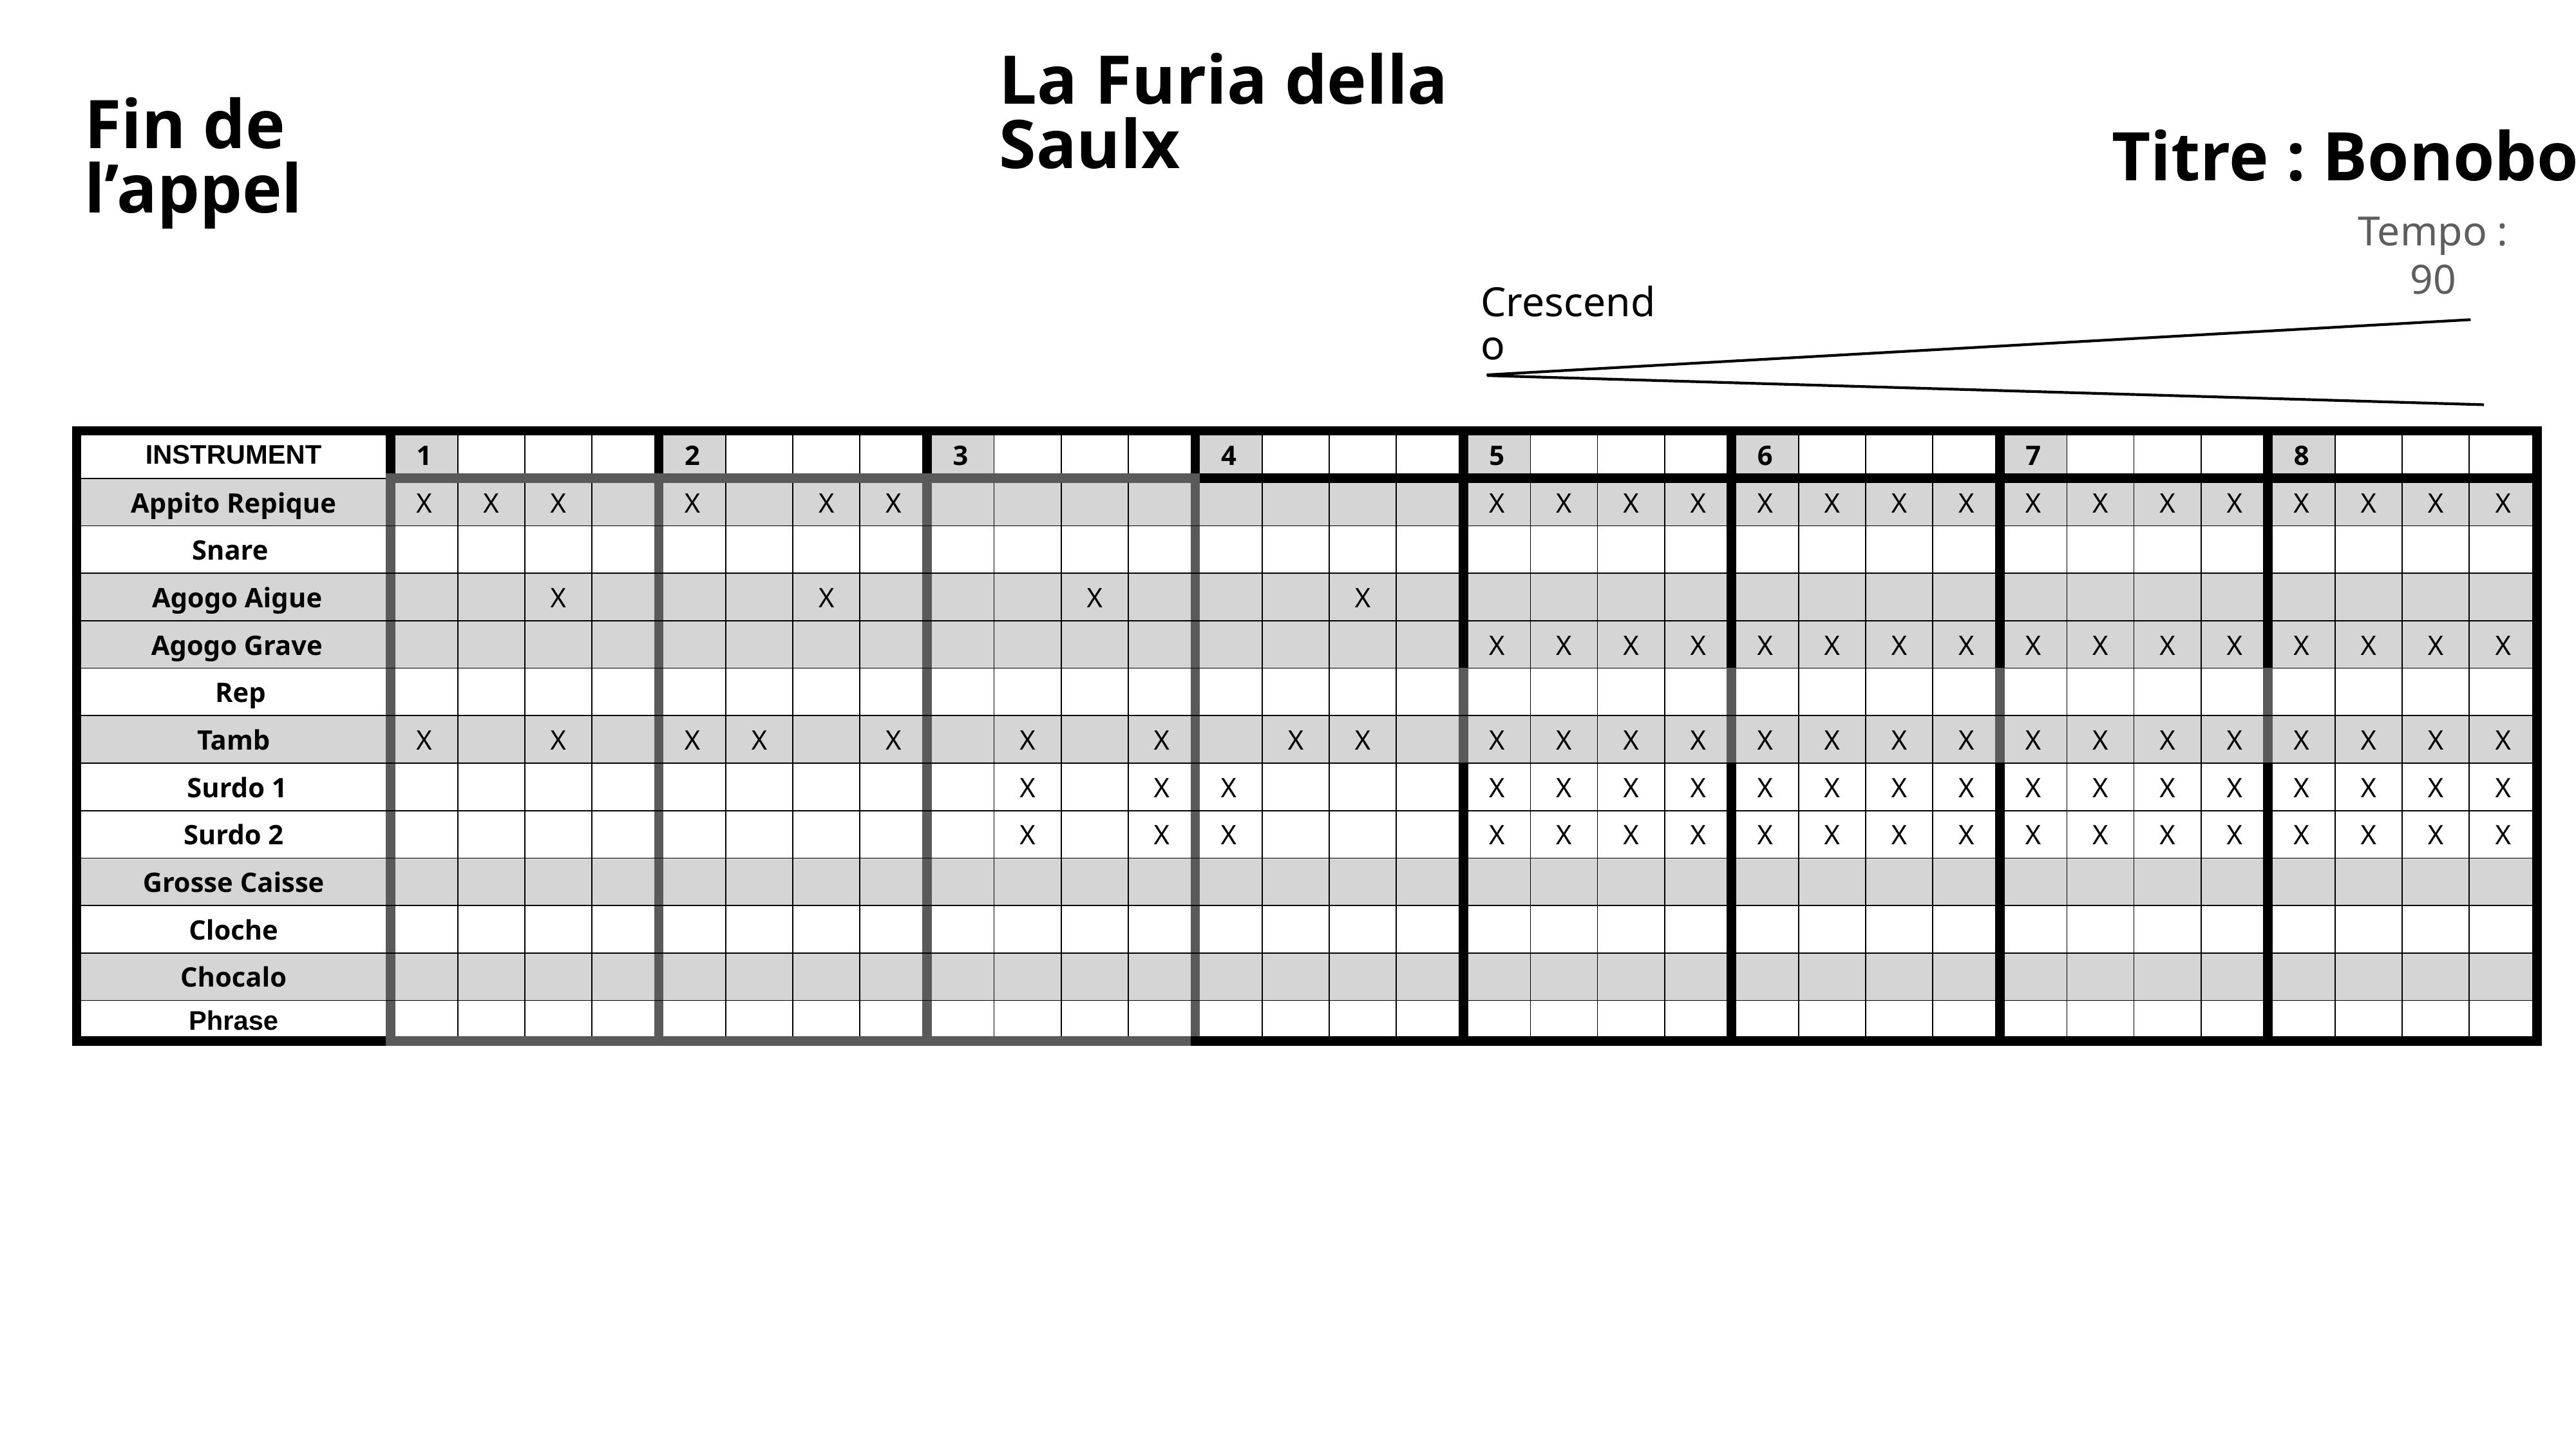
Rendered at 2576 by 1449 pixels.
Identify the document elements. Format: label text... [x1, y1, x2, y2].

table_cell [1799, 668, 1865, 715]
table_cell [459, 621, 524, 668]
table_cell [1062, 668, 1128, 715]
text_box La Furia della Saulx [994, 47, 1620, 187]
table_cell [860, 668, 922, 715]
table_cell [395, 1001, 457, 1036]
table_cell [1665, 906, 1727, 952]
table_cell X [2403, 764, 2468, 810]
table_cell [1200, 1001, 1262, 1036]
table_cell [2273, 954, 2334, 1000]
table_cell [1200, 716, 1262, 762]
table_header [726, 435, 792, 473]
table_cell X [1330, 574, 1396, 620]
table_cell [994, 954, 1061, 1000]
table_cell [1200, 906, 1262, 952]
table_cell [2403, 954, 2468, 1000]
table_cell [1866, 526, 1932, 573]
table_cell [1665, 668, 1727, 715]
table_cell X [2202, 764, 2263, 810]
table_cell [1062, 811, 1128, 858]
table_cell [1330, 668, 1396, 715]
table_cell [726, 574, 792, 620]
table_cell [1598, 1001, 1664, 1036]
table_cell [1799, 1001, 1865, 1036]
table_cell Rep [81, 668, 386, 715]
table_cell [1263, 906, 1329, 952]
table_cell X [1263, 716, 1329, 762]
table_cell [459, 906, 524, 952]
table_cell X [1866, 483, 1932, 526]
table_cell [1866, 954, 1932, 1000]
table_cell [1598, 858, 1664, 905]
table_cell Surdo 2 [81, 811, 386, 858]
table_header [2134, 435, 2201, 473]
table_cell X [1468, 764, 1530, 810]
table_cell X [1799, 764, 1865, 810]
table_cell X [1933, 716, 1995, 762]
table_cell X [1129, 764, 1191, 810]
table_cell [793, 811, 859, 858]
table_header [1665, 435, 1727, 473]
table_cell [1263, 526, 1329, 573]
table_cell [526, 621, 591, 668]
table_cell [1263, 483, 1329, 526]
table_cell X [2134, 811, 2201, 858]
table_header [994, 435, 1061, 473]
table_cell [932, 811, 994, 858]
table_cell [526, 1001, 591, 1036]
table_cell X [1531, 621, 1597, 668]
table_cell [1129, 621, 1191, 668]
table_cell X [2202, 716, 2263, 762]
table_cell [1330, 483, 1396, 526]
table_cell [2202, 1001, 2263, 1036]
table_cell [1397, 954, 1459, 1000]
table_cell [994, 906, 1061, 952]
table_cell [1531, 526, 1597, 573]
table_cell X [2273, 716, 2334, 762]
table_header INSTRUMENT [81, 435, 386, 478]
table_cell X [2134, 764, 2201, 810]
table_cell [2273, 668, 2334, 715]
table_cell [1062, 483, 1128, 526]
table_cell X [1129, 716, 1191, 762]
table_cell X [2067, 811, 2134, 858]
table_cell X [1736, 716, 1798, 762]
table_cell [932, 483, 994, 526]
table_cell [932, 954, 994, 1000]
table_cell [663, 1001, 725, 1036]
table_cell [1736, 668, 1798, 715]
table_header [459, 435, 524, 473]
table_cell X [1598, 483, 1664, 526]
table_cell X [1468, 716, 1530, 762]
table_header [860, 435, 922, 473]
table_cell [994, 526, 1061, 573]
table_cell X [2336, 811, 2401, 858]
table_cell [1330, 1001, 1396, 1036]
table_cell [2470, 668, 2532, 715]
table_cell [2470, 574, 2532, 620]
table_cell X [994, 764, 1061, 810]
table_cell [726, 954, 792, 1000]
table_cell [1665, 858, 1727, 905]
table_header [1933, 435, 1995, 473]
table_cell [2067, 906, 2134, 952]
table_header [2202, 435, 2263, 473]
table_cell X [1531, 764, 1597, 810]
table_cell X [1200, 811, 1262, 858]
table_cell [2403, 668, 2468, 715]
table_cell [592, 621, 654, 668]
table_cell X [2470, 483, 2532, 526]
table_cell X [2273, 764, 2334, 810]
table_cell [2005, 1001, 2067, 1036]
table_cell [1736, 858, 1798, 905]
table_cell [1062, 858, 1128, 905]
table_cell [1330, 526, 1396, 573]
table_cell X [1866, 811, 1932, 858]
table_cell [1200, 621, 1262, 668]
table_cell X [2470, 621, 2532, 668]
table_cell [2470, 1001, 2532, 1036]
table_cell [2067, 954, 2134, 1000]
table_cell [2273, 906, 2334, 952]
table_cell X [2403, 716, 2468, 762]
table_cell [726, 526, 792, 573]
table_cell [1933, 954, 1995, 1000]
table_cell [459, 811, 524, 858]
table_cell [526, 906, 591, 952]
table_cell [2336, 1001, 2401, 1036]
table_cell X [1598, 716, 1664, 762]
table_cell [395, 574, 457, 620]
table_cell [2403, 1001, 2468, 1036]
table_cell [1665, 1001, 1727, 1036]
table_cell [726, 764, 792, 810]
table_cell X [2005, 621, 2067, 668]
table_cell [663, 954, 725, 1000]
table_cell [592, 716, 654, 762]
table_cell X [663, 716, 725, 762]
table_cell [2202, 668, 2263, 715]
table_cell [1598, 954, 1664, 1000]
table_cell [459, 668, 524, 715]
table_cell X [2067, 483, 2134, 526]
table_cell [1397, 1001, 1459, 1036]
table_cell X [1129, 811, 1191, 858]
table_cell [726, 1001, 792, 1036]
table_cell [1129, 858, 1191, 905]
table_header 1 [395, 435, 457, 473]
table_cell [2134, 574, 2201, 620]
table_header 4 [1200, 435, 1262, 473]
table_cell [1531, 574, 1597, 620]
table_cell [2273, 1001, 2334, 1036]
table_cell [860, 764, 922, 810]
table_cell [1598, 574, 1664, 620]
table_cell [932, 526, 994, 573]
table_cell [395, 858, 457, 905]
table_cell [793, 668, 859, 715]
table_cell X [793, 574, 859, 620]
table_cell [2202, 954, 2263, 1000]
table_header 6 [1736, 435, 1798, 473]
table_cell [1200, 526, 1262, 573]
table_cell [1933, 1001, 1995, 1036]
table_cell Agogo Aigue [81, 574, 386, 620]
table_cell Tamb [81, 716, 386, 762]
table_cell [2202, 574, 2263, 620]
table_cell X [2005, 811, 2067, 858]
table_cell [2470, 954, 2532, 1000]
table_cell X [1736, 483, 1798, 526]
text_box Tempo : 90 [2327, 200, 2539, 308]
table_cell [2403, 906, 2468, 952]
table_cell X [1866, 764, 1932, 810]
table_cell [1531, 906, 1597, 952]
table_cell X [1866, 716, 1932, 762]
table_cell [2134, 954, 2201, 1000]
table_cell [1263, 811, 1329, 858]
table_cell X [2005, 716, 2067, 762]
table_cell [726, 858, 792, 905]
table_cell [860, 574, 922, 620]
table_cell [526, 954, 591, 1000]
table_cell [1736, 906, 1798, 952]
table_cell X [2403, 811, 2468, 858]
table_cell [1468, 906, 1530, 952]
table_cell [1531, 668, 1597, 715]
table_cell [2470, 526, 2532, 573]
table_cell X [2273, 621, 2334, 668]
table_cell X [526, 574, 591, 620]
table_cell [592, 1001, 654, 1036]
table_cell X [395, 716, 457, 762]
table_cell [2005, 668, 2067, 715]
table_cell [1129, 1001, 1191, 1036]
table_cell [2134, 668, 2201, 715]
table_cell [932, 621, 994, 668]
table_cell [2134, 906, 2201, 952]
table_cell [1330, 621, 1396, 668]
table_cell [663, 621, 725, 668]
table_cell [592, 764, 654, 810]
table_cell [1330, 811, 1396, 858]
table_header [793, 435, 859, 473]
table_cell [459, 764, 524, 810]
text_box Crescendo [1475, 276, 1684, 374]
text_box Fin de l’appel [79, 91, 498, 231]
table_cell X [459, 483, 524, 526]
table_cell [1397, 716, 1459, 762]
table_header 7 [2005, 435, 2067, 473]
table_cell [1129, 954, 1191, 1000]
table_cell [1129, 906, 1191, 952]
table_cell [1200, 954, 1262, 1000]
table_cell [2134, 1001, 2201, 1036]
table_cell X [1799, 811, 1865, 858]
table_header [2470, 435, 2532, 473]
table_cell [1330, 906, 1396, 952]
table_cell X [1736, 764, 1798, 810]
table_cell [1397, 668, 1459, 715]
table_header [1397, 435, 1459, 473]
table_cell [2336, 526, 2401, 573]
table_cell [1736, 954, 1798, 1000]
table_cell [1263, 1001, 1329, 1036]
table_cell [1200, 668, 1262, 715]
table_cell [1598, 668, 1664, 715]
table_cell [2005, 954, 2067, 1000]
table_header [1598, 435, 1664, 473]
table_cell [793, 954, 859, 1000]
table_cell [1397, 574, 1459, 620]
table_cell [1933, 858, 1995, 905]
table_cell [1200, 574, 1262, 620]
table_cell [860, 1001, 922, 1036]
table_cell Cloche [81, 906, 386, 952]
table_cell [860, 954, 922, 1000]
table_cell X [2005, 764, 2067, 810]
table_cell X [1531, 811, 1597, 858]
table_cell X [2336, 764, 2401, 810]
table_cell X [1866, 621, 1932, 668]
table_cell [663, 574, 725, 620]
table_cell X [1531, 716, 1597, 762]
table_cell X [2202, 483, 2263, 526]
table_cell [2336, 574, 2401, 620]
table_cell [459, 858, 524, 905]
table_cell [1129, 526, 1191, 573]
table_cell [793, 716, 859, 762]
table_cell [793, 1001, 859, 1036]
table_cell X [860, 716, 922, 762]
table_cell [459, 954, 524, 1000]
table_cell [1933, 574, 1995, 620]
table_cell [1129, 574, 1191, 620]
table_cell [592, 668, 654, 715]
table_cell [1598, 906, 1664, 952]
table_cell X [1665, 811, 1727, 858]
table_cell [994, 668, 1061, 715]
table_cell [1330, 858, 1396, 905]
table_cell [1866, 858, 1932, 905]
table_cell X [1468, 483, 1530, 526]
table_cell X [1933, 811, 1995, 858]
table_cell X [1468, 621, 1530, 668]
table_cell [663, 811, 725, 858]
table_cell [1200, 483, 1262, 526]
table_header 2 [663, 435, 725, 473]
table_cell [1330, 954, 1396, 1000]
table_cell [1531, 954, 1597, 1000]
table_cell [2403, 574, 2468, 620]
table_cell X [2005, 483, 2067, 526]
table_cell [1062, 906, 1128, 952]
table_cell X [2336, 621, 2401, 668]
table_cell [1397, 483, 1459, 526]
table_cell [932, 574, 994, 620]
table_cell [663, 858, 725, 905]
table_cell [2273, 526, 2334, 573]
table_cell [793, 526, 859, 573]
table_cell [1129, 483, 1191, 526]
table_cell [860, 906, 922, 952]
table_cell [395, 764, 457, 810]
table_cell [2336, 954, 2401, 1000]
table_cell [2005, 526, 2067, 573]
table_cell [932, 716, 994, 762]
table_cell [1468, 574, 1530, 620]
table_cell [1799, 526, 1865, 573]
table_cell [1598, 526, 1664, 573]
table_cell [1531, 1001, 1597, 1036]
table_cell [1129, 668, 1191, 715]
table_cell [1397, 526, 1459, 573]
table_cell [1062, 954, 1128, 1000]
table_cell [1468, 668, 1530, 715]
table_cell [1263, 574, 1329, 620]
table_cell X [2336, 716, 2401, 762]
table_cell [860, 526, 922, 573]
table_header [1129, 435, 1191, 473]
table_cell [860, 621, 922, 668]
table_cell [793, 858, 859, 905]
table_cell X [2336, 483, 2401, 526]
table_cell X [726, 716, 792, 762]
table_cell X [2470, 716, 2532, 762]
table_cell [1062, 526, 1128, 573]
table_cell X [1933, 764, 1995, 810]
table_cell [2470, 858, 2532, 905]
table_cell [1799, 574, 1865, 620]
table_cell [1933, 526, 1995, 573]
table_cell [592, 483, 654, 526]
table_cell [1933, 906, 1995, 952]
table_cell X [1736, 621, 1798, 668]
table_cell [395, 621, 457, 668]
table_cell X [1330, 716, 1396, 762]
table_cell [526, 526, 591, 573]
table_cell [2067, 668, 2134, 715]
table_cell X [2273, 483, 2334, 526]
table_cell [1866, 668, 1932, 715]
table_cell X [526, 716, 591, 762]
table_cell [592, 811, 654, 858]
table_cell [2005, 574, 2067, 620]
table_cell [726, 811, 792, 858]
table_header [526, 435, 591, 473]
table_cell [1736, 574, 1798, 620]
table_cell [1397, 811, 1459, 858]
table_cell [663, 906, 725, 952]
table_cell [932, 906, 994, 952]
table_cell Grosse Caisse [81, 858, 386, 905]
text_box Titre : Bonobo [2106, 123, 2576, 199]
table_cell X [2470, 811, 2532, 858]
table_header 5 [1468, 435, 1530, 473]
table_cell [1062, 1001, 1128, 1036]
table_cell X [1598, 764, 1664, 810]
table_cell [793, 621, 859, 668]
table_cell [1397, 764, 1459, 810]
table_cell [1866, 1001, 1932, 1036]
table_cell [932, 858, 994, 905]
table_cell [2403, 858, 2468, 905]
table_cell X [994, 811, 1061, 858]
table_cell [2273, 574, 2334, 620]
table_cell [726, 483, 792, 526]
table_cell [1330, 764, 1396, 810]
table_cell X [1531, 483, 1597, 526]
table_cell [1263, 764, 1329, 810]
table_header 3 [932, 435, 994, 473]
table_cell [1736, 526, 1798, 573]
table_cell [793, 764, 859, 810]
table_cell [2336, 906, 2401, 952]
table_cell X [793, 483, 859, 526]
table_cell [1665, 574, 1727, 620]
table_cell [459, 716, 524, 762]
table_cell [1062, 764, 1128, 810]
table_cell [2202, 526, 2263, 573]
table_cell [1397, 621, 1459, 668]
table_cell [459, 1001, 524, 1036]
table_cell [726, 621, 792, 668]
table_cell [1263, 954, 1329, 1000]
table_cell X [860, 483, 922, 526]
table_cell [526, 668, 591, 715]
table_header [1263, 435, 1329, 473]
table_cell [2067, 858, 2134, 905]
table_cell [592, 954, 654, 1000]
table_header [1330, 435, 1396, 473]
table_cell [1468, 858, 1530, 905]
table_cell [1397, 906, 1459, 952]
table_cell [592, 574, 654, 620]
table_header 8 [2273, 435, 2334, 473]
table_cell [395, 811, 457, 858]
table_cell [2336, 858, 2401, 905]
table_cell X [395, 483, 457, 526]
table_cell [2273, 858, 2334, 905]
table_cell [2067, 1001, 2134, 1036]
table_cell [2005, 858, 2067, 905]
table_cell [793, 906, 859, 952]
table_cell [1866, 906, 1932, 952]
table_cell X [1665, 764, 1727, 810]
table_cell X [1200, 764, 1262, 810]
table_header [2403, 435, 2468, 473]
table_cell X [1799, 621, 1865, 668]
table_cell [1799, 954, 1865, 1000]
table_cell [1468, 954, 1530, 1000]
table_cell [1531, 858, 1597, 905]
table_cell X [2134, 621, 2201, 668]
table_cell [459, 574, 524, 620]
table_cell X [526, 483, 591, 526]
table_cell [994, 483, 1061, 526]
table_cell [1736, 1001, 1798, 1036]
table_cell [1933, 668, 1995, 715]
table_cell [1468, 526, 1530, 573]
table_cell [1062, 621, 1128, 668]
table_cell [663, 764, 725, 810]
table_cell Snare [81, 526, 386, 573]
table_cell X [1933, 483, 1995, 526]
table_cell X [1665, 483, 1727, 526]
table_cell X [1598, 621, 1664, 668]
table_cell [2336, 668, 2401, 715]
table_cell [592, 858, 654, 905]
table_cell [994, 858, 1061, 905]
table_cell Chocalo [81, 954, 386, 1000]
table_cell [726, 906, 792, 952]
table_cell [1062, 716, 1128, 762]
table_cell [2403, 526, 2468, 573]
table_cell [395, 954, 457, 1000]
table_cell Phrase [81, 1001, 386, 1036]
table_cell [2134, 526, 2201, 573]
table_cell X [663, 483, 725, 526]
table_cell X [2202, 811, 2263, 858]
table_header [2067, 435, 2134, 473]
table_cell X [1799, 716, 1865, 762]
table_cell [2005, 906, 2067, 952]
table_header [1799, 435, 1865, 473]
table_cell [1799, 906, 1865, 952]
table_cell [932, 668, 994, 715]
table_cell [726, 668, 792, 715]
table_cell [2134, 858, 2201, 905]
table_cell [1263, 668, 1329, 715]
table_cell [395, 526, 457, 573]
table_cell X [2134, 716, 2201, 762]
table_cell [994, 574, 1061, 620]
table_header [1062, 435, 1128, 473]
table_cell [526, 858, 591, 905]
table_cell [994, 1001, 1061, 1036]
table_cell X [2067, 716, 2134, 762]
table_cell [1665, 954, 1727, 1000]
table_cell X [994, 716, 1061, 762]
table_cell [1799, 858, 1865, 905]
table_cell X [1598, 811, 1664, 858]
table_cell X [2067, 764, 2134, 810]
table_cell X [1799, 483, 1865, 526]
table_cell [1468, 1001, 1530, 1036]
table_cell [526, 811, 591, 858]
table_cell X [1062, 574, 1128, 620]
table_cell [860, 858, 922, 905]
table_cell [592, 906, 654, 952]
table_cell X [1665, 621, 1727, 668]
table_cell [526, 764, 591, 810]
table_cell Agogo Grave [81, 621, 386, 668]
table_cell [1665, 526, 1727, 573]
table_cell [2202, 858, 2263, 905]
table_header [1866, 435, 1932, 473]
table_cell X [1665, 716, 1727, 762]
text_box Crescendo [1535, 366, 1684, 374]
table_cell [860, 811, 922, 858]
table_cell Surdo 1 [81, 764, 386, 810]
table_cell [932, 1001, 994, 1036]
table_cell X [2067, 621, 2134, 668]
table_header [592, 435, 654, 473]
table_cell [1263, 858, 1329, 905]
table_cell X [1736, 811, 1798, 858]
table_cell X [2403, 621, 2468, 668]
table_cell [459, 526, 524, 573]
table_cell X [2202, 621, 2263, 668]
table_cell [994, 621, 1061, 668]
table_cell X [2134, 483, 2201, 526]
table_cell [2470, 906, 2532, 952]
table_cell [2067, 526, 2134, 573]
table_cell [1263, 621, 1329, 668]
table_cell [395, 906, 457, 952]
table_cell [395, 668, 457, 715]
table_cell X [1933, 621, 1995, 668]
table_cell [2202, 906, 2263, 952]
table_cell [932, 764, 994, 810]
table_cell [663, 668, 725, 715]
table_cell X [2470, 764, 2532, 810]
table_cell X [2403, 483, 2468, 526]
table_cell X [1468, 811, 1530, 858]
table_cell X [2273, 811, 2334, 858]
table_cell [1397, 858, 1459, 905]
table_cell [1866, 574, 1932, 620]
table_cell [1200, 858, 1262, 905]
table_cell [2067, 574, 2134, 620]
table_header [1531, 435, 1597, 473]
table_cell Appito Repique [81, 479, 386, 526]
table_cell [663, 526, 725, 573]
table_header [2336, 435, 2401, 473]
table_cell [592, 526, 654, 573]
